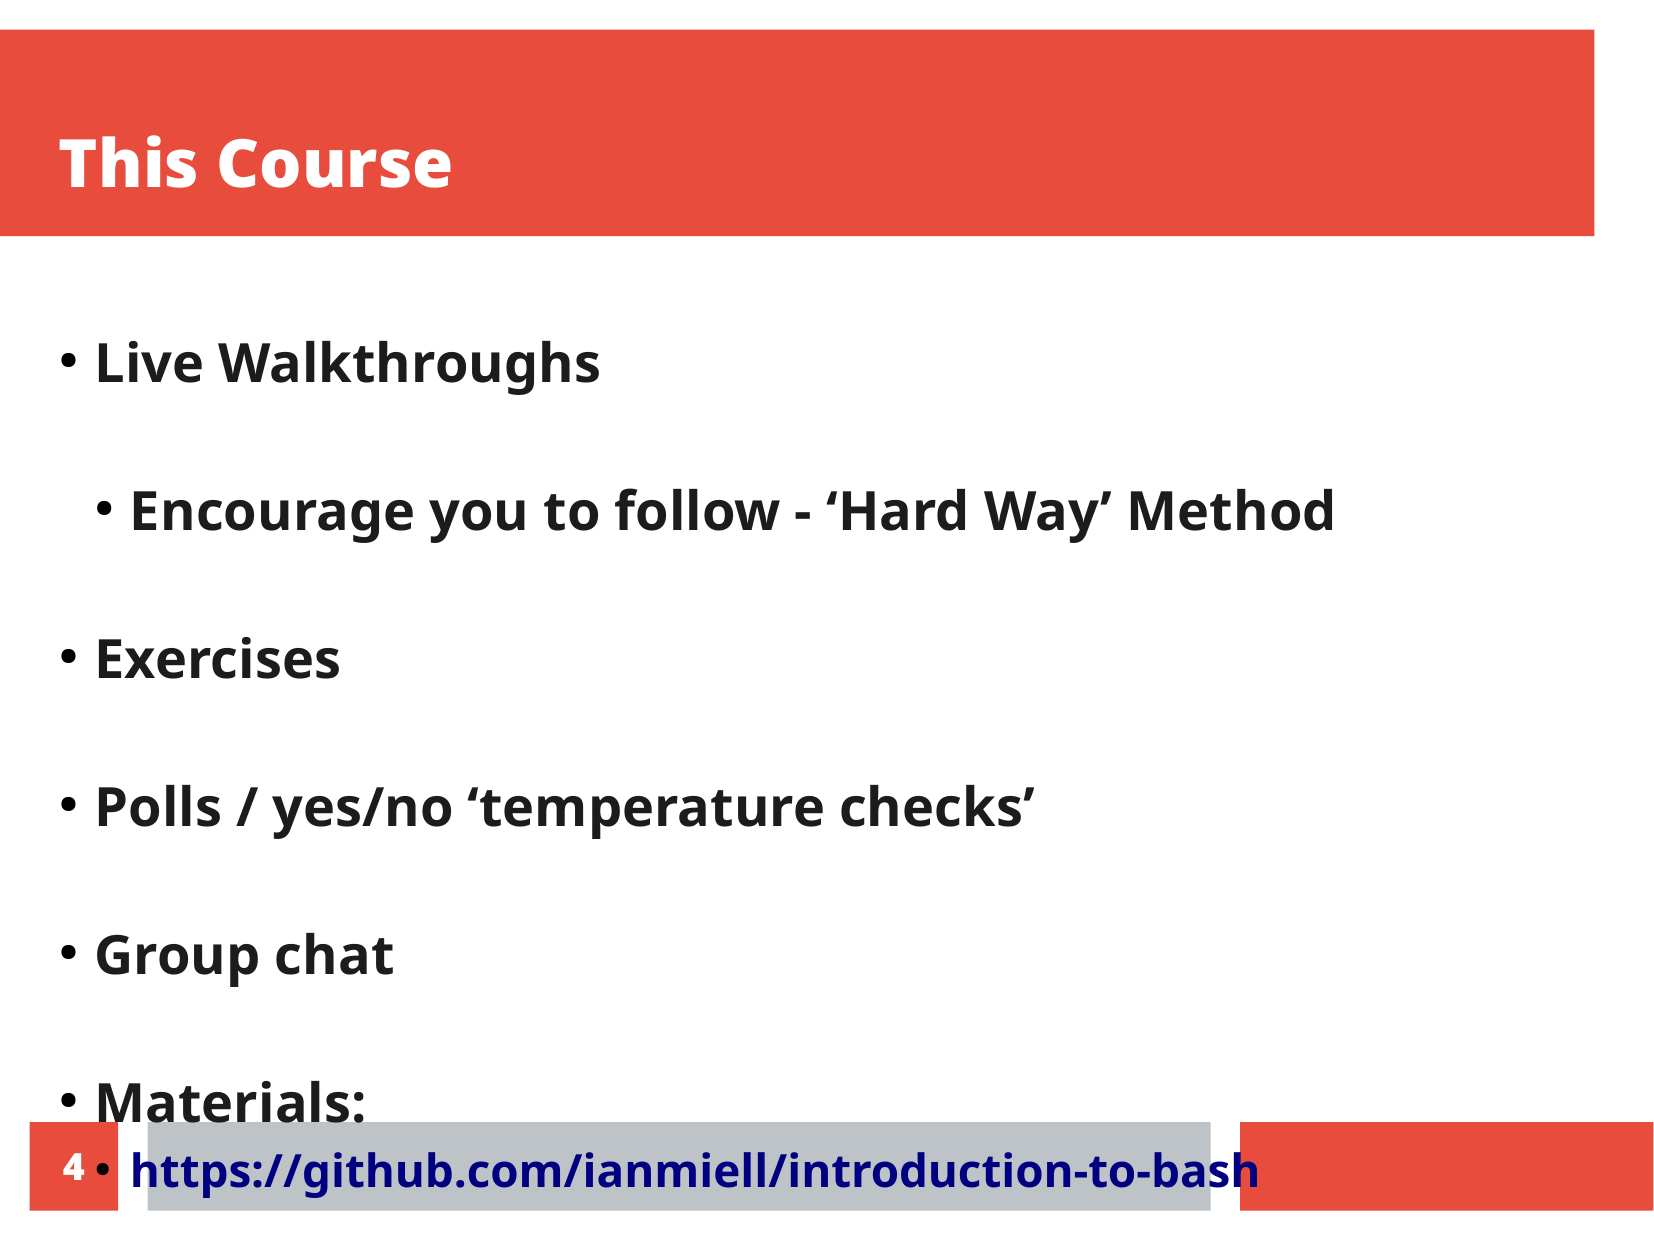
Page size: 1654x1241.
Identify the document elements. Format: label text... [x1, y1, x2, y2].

subtitle Live Walkthroughs Encourage you to follow - ‘Hard Way’ Method Exercises Polls / yes/no ‘temperature checks’ Group chat Materials: https://github.com/ianmiell/introduction-to-bash [59, 324, 1565, 1093]
title This Course [59, 59, 1595, 207]
